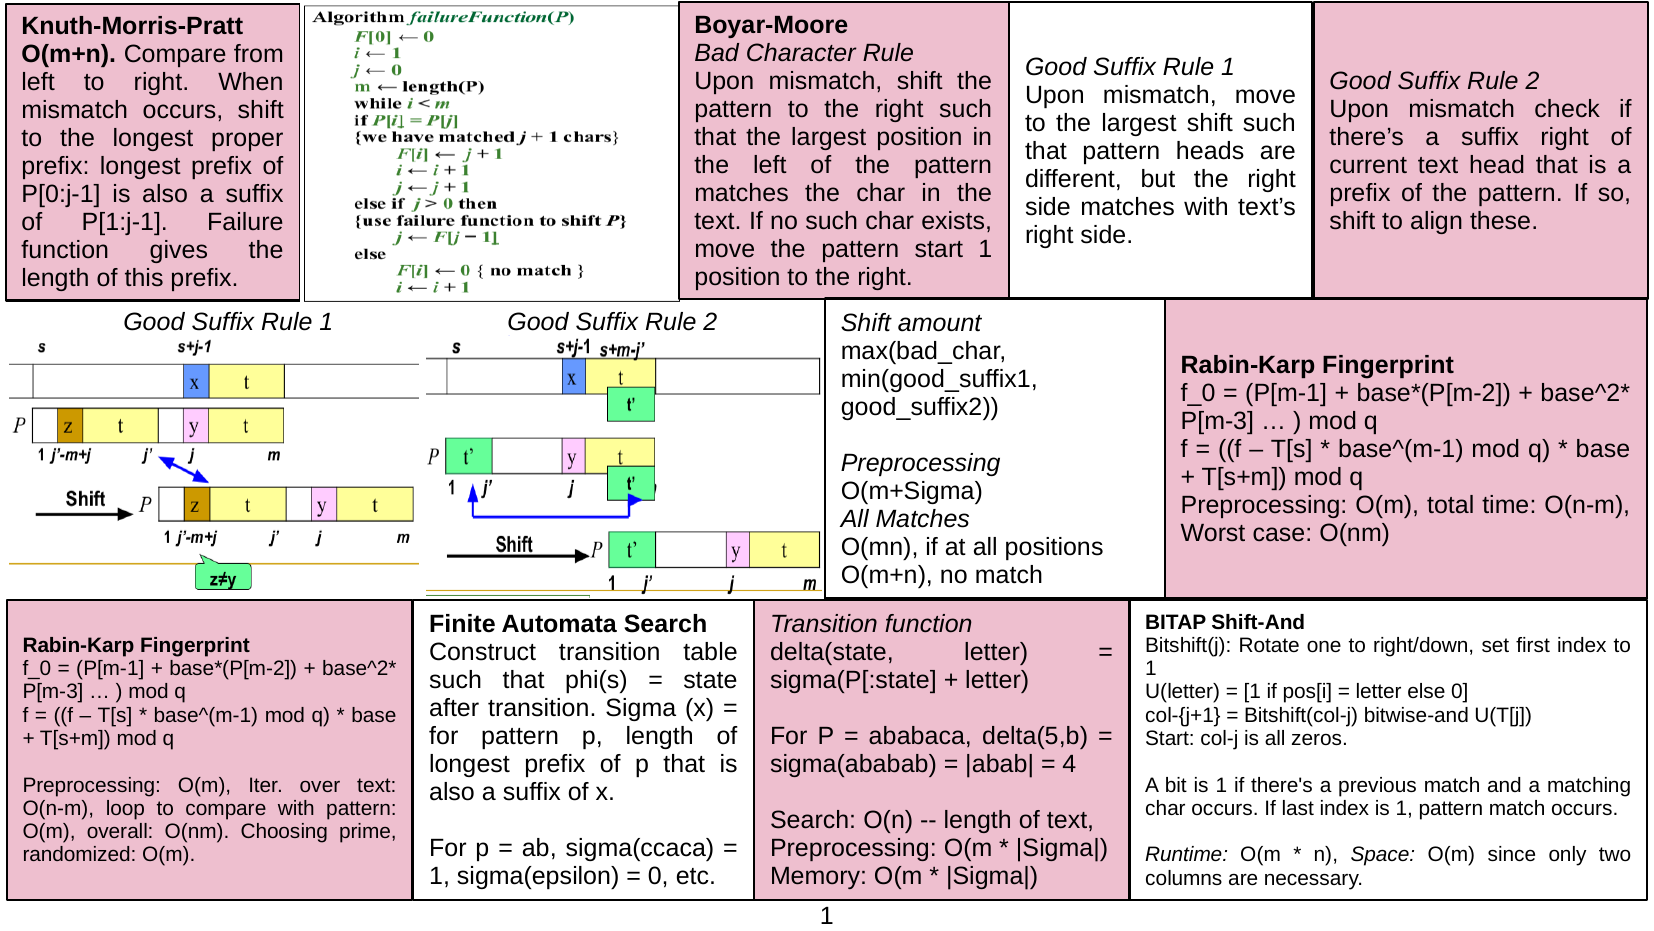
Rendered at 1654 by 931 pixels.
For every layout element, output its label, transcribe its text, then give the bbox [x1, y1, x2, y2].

picture [426, 335, 822, 599]
text_box Transition function delta(state, letter) = sigma(P[:state] + letter) For P = ababaca, delta(5,b) = sigma(ababab) = |abab| = 4 Search: O(n) -- length of text, Preprocessing: O(m * |Sigma|) Memory: O(m * |Sigma|) [754, 600, 1129, 901]
text_box Knuth-Morris-Pratt O(m+n). Compare from left to right. When mismatch occurs, shift to the longest proper prefix: longest prefix of P[0:j-1] is also a suffix of P[1:j-1]. Failure function gives the length of this prefix. [5, 3, 300, 301]
text_box Rabin-Karp Fingerprint f_0 = (P[m-1] + base*(P[m-2]) + base^2* P[m-3] … ) mod q f = ((f – T[s] * base^(m-1) mod q) * base + T[s+m]) mod q Preprocessing: O(m), Iter. over text: O(n-m), loop to compare with pattern: O(m), overall: O(nm). Choosing prime, randomized: O(m). [6, 600, 413, 901]
picture [9, 335, 419, 600]
text_box <number> [754, 901, 899, 931]
text_box BITAP Shift-And Bitshift(j): Rotate one to right/down, set first index to 1 U(letter) = [1 if pos[i] = letter else 0] col-{j+1} = Bitshift(col-j) bitwise-and U(T[j]) Start: col-j is all zeros. A bit is 1 if there's a previous match and a matching char occurs. If last index is 1, pattern match occurs. Runtime: O(m * n), Space: O(m) since only two columns are necessary. [1129, 600, 1647, 901]
text_box Rabin-Karp Fingerprint f_0 = (P[m-1] + base*(P[m-2]) + base^2* P[m-3] … ) mod q f = ((f – T[s] * base^(m-1) mod q) * base + T[s+m]) mod q Preprocessing: O(m), total time: O(n-m), Worst case: O(nm) [1164, 298, 1647, 599]
text_box Good Suffix Rule 1 [108, 300, 372, 344]
text_box Good Suffix Rule 2 [492, 300, 756, 335]
text_box Good Suffix Rule 2 Upon mismatch check if there’s a suffix right of current text head that is a prefix of the pattern. If so, shift to align these. [1313, 2, 1648, 299]
text_box Shift amount max(bad_char, min(good_suffix1, good_suffix2)) Preprocessing O(m+Sigma) All Matches O(mn), if at all positions O(m+n), no match [825, 298, 1164, 599]
text_box Finite Automata Search Construct transition table such that phi(s) = state after transition. Sigma (x) = for pattern p, length of longest prefix of p that is also a suffix of x. For p = ab, sigma(ccaca) = 1, sigma(epsilon) = 0, etc. [413, 600, 754, 901]
text_box Boyar-Moore Bad Character Rule Upon mismatch, shift the pattern to the right such that the largest position in the left of the pattern matches the char in the text. If no such char exists, move the pattern start 1 position to the right. [678, 2, 1009, 299]
picture [300, 3, 683, 307]
text_box Good Suffix Rule 1 Upon mismatch, move to the largest shift such that pattern heads are different, but the right side matches with text’s right side. [1009, 2, 1313, 298]
